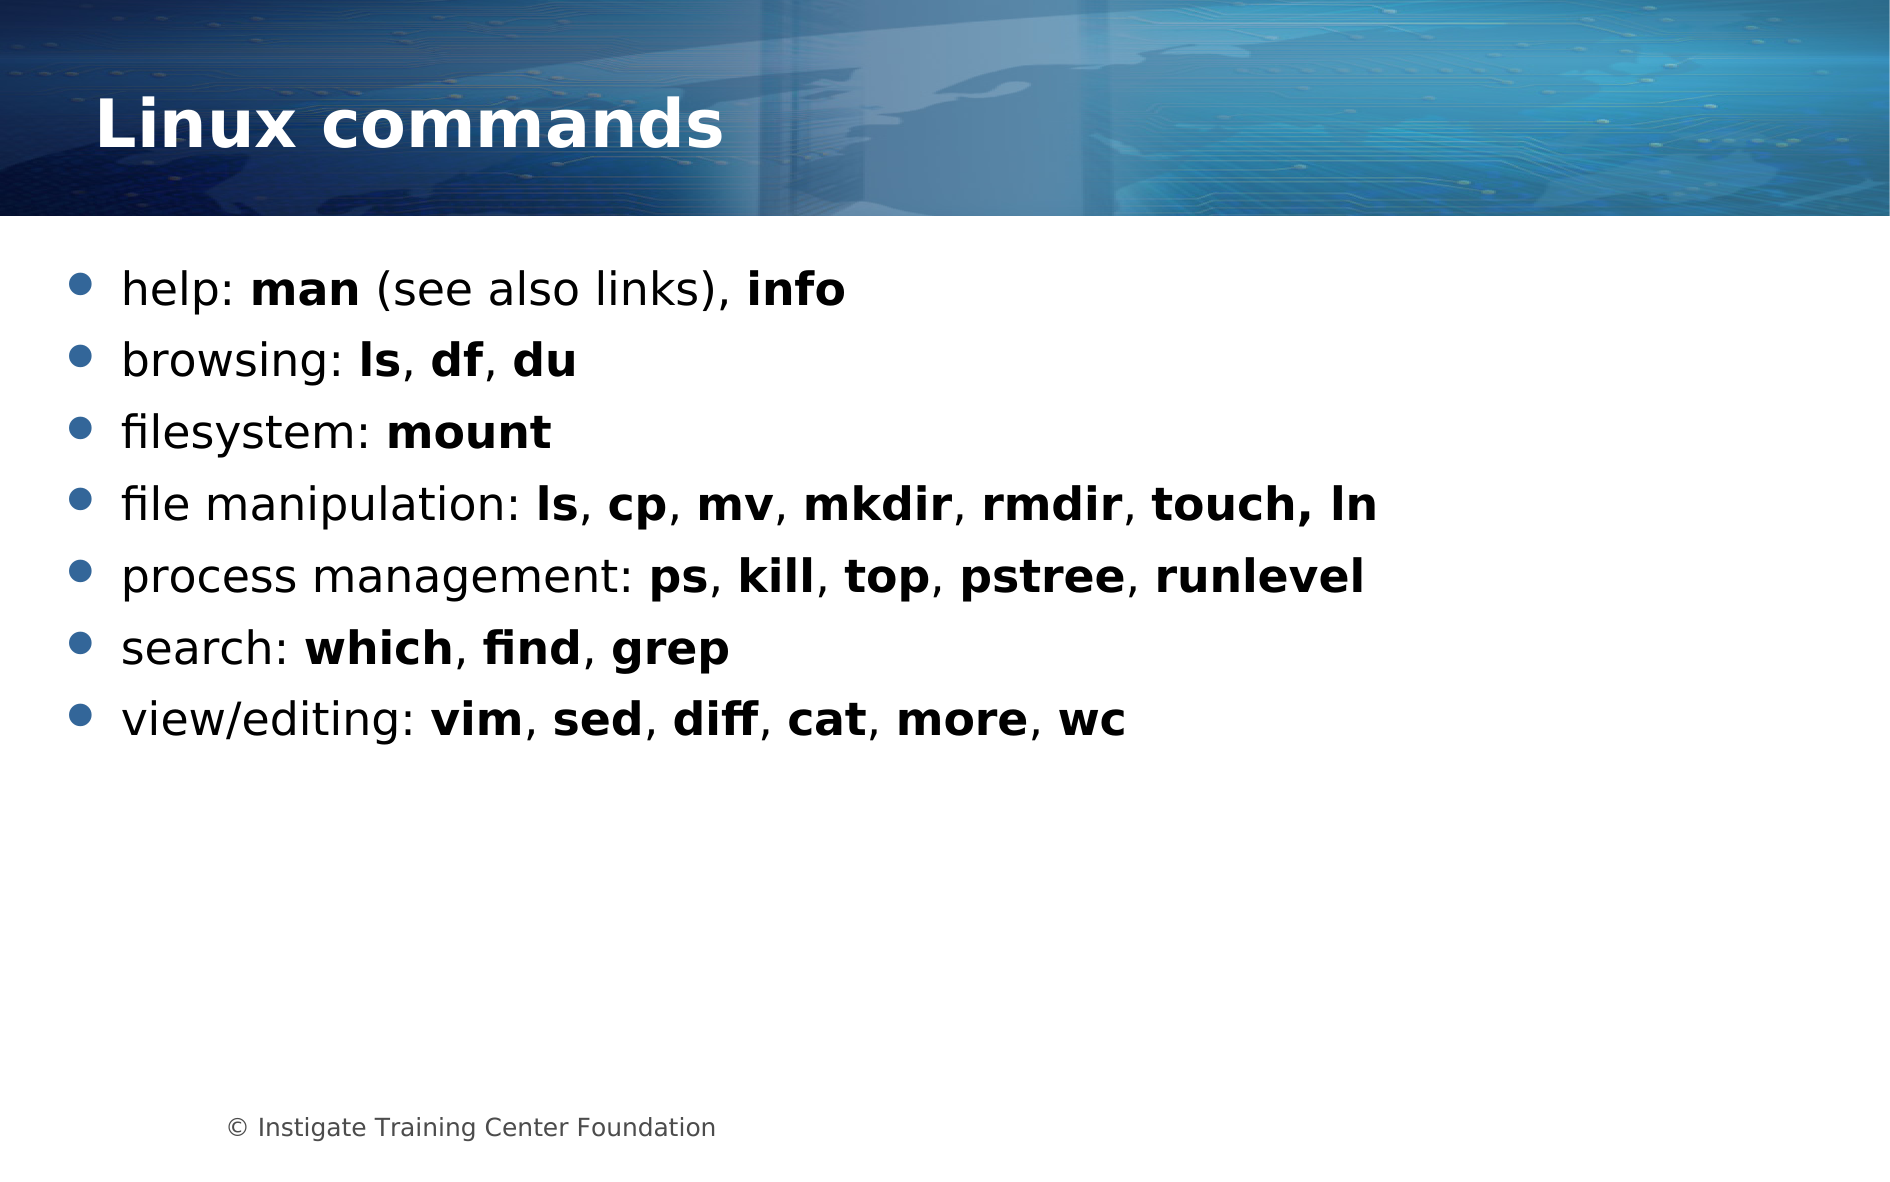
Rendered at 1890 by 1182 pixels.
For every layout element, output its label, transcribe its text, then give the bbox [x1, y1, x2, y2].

title Linux commands [94, 54, 1793, 210]
picture [0, 0, 1890, 216]
list help: man (see also links), info browsing: ls, df, du filesystem: mount file manipulation: ls, cp, mv, mkdir, rmdir, touch, ln process management: ps, kill, top, pstree, runlevel search: which, find, grep view/editing: vim, sed, diff, cat, more, wc [65, 262, 1838, 1028]
